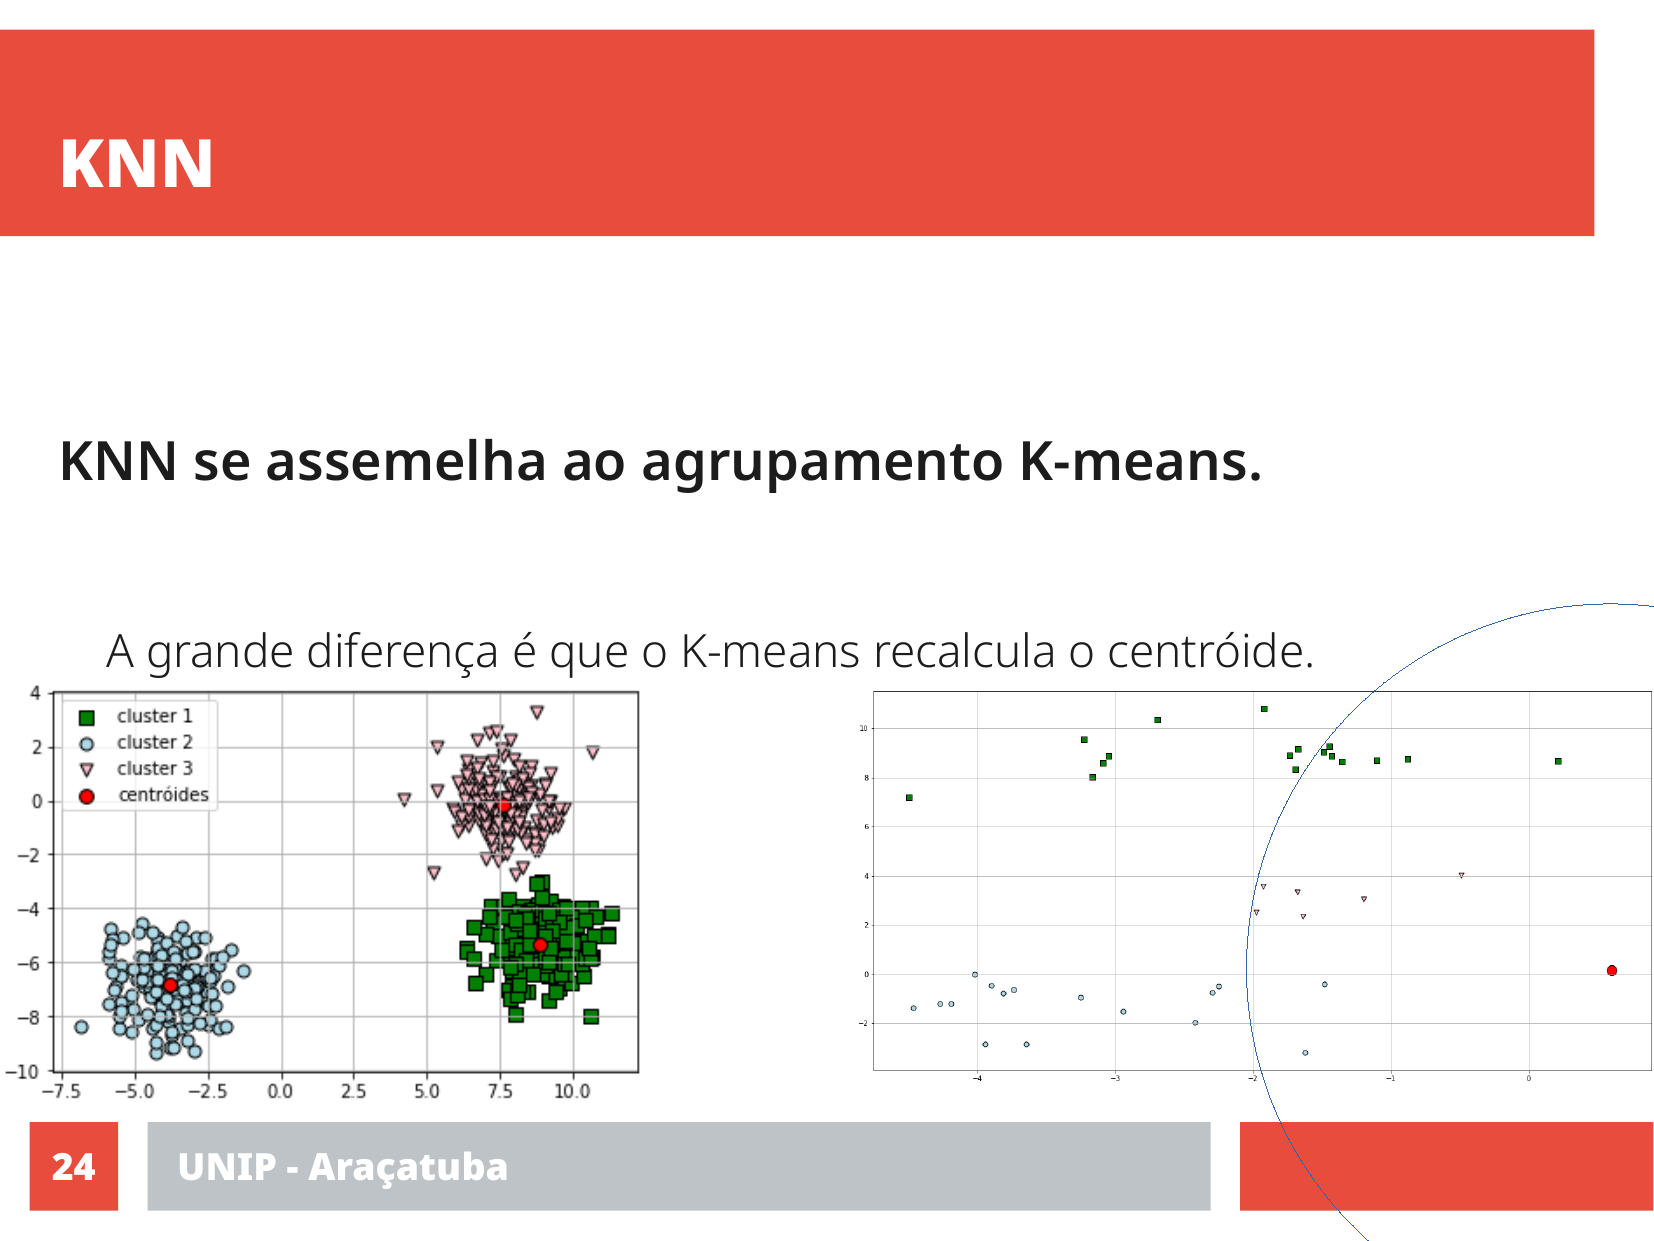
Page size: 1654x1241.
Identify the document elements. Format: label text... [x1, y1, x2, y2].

title KNN [59, 59, 1595, 207]
list KNN se assemelha ao agrupamento K-means. A grande diferença é que o K-means recalcula o centróide. a [59, 324, 1565, 1093]
picture [0, 674, 650, 1114]
picture [853, 686, 1654, 1087]
